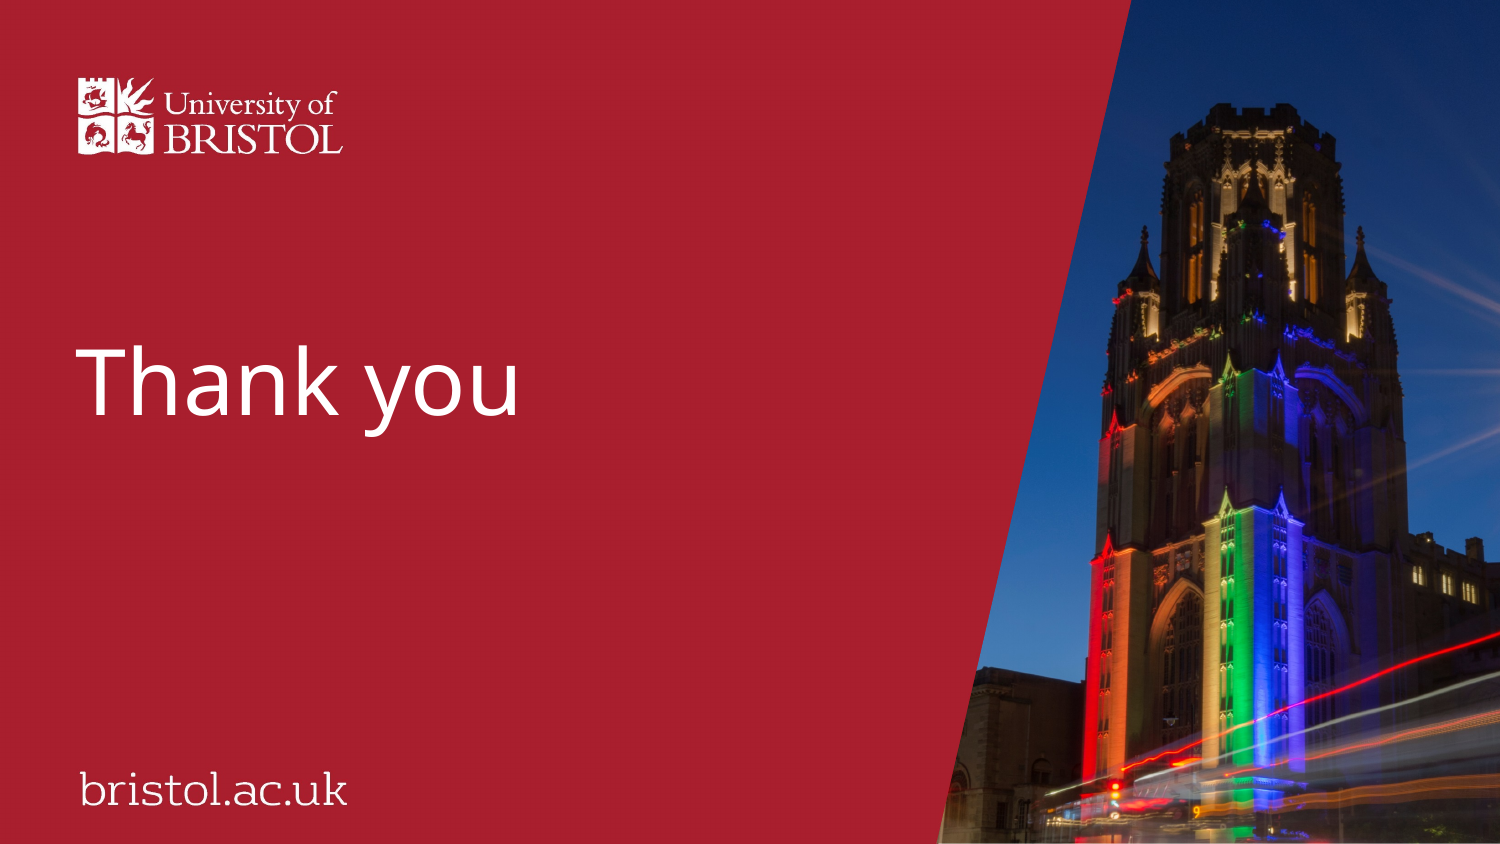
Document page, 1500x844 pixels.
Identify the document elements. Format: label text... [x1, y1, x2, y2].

title Thank you [60, 262, 924, 443]
